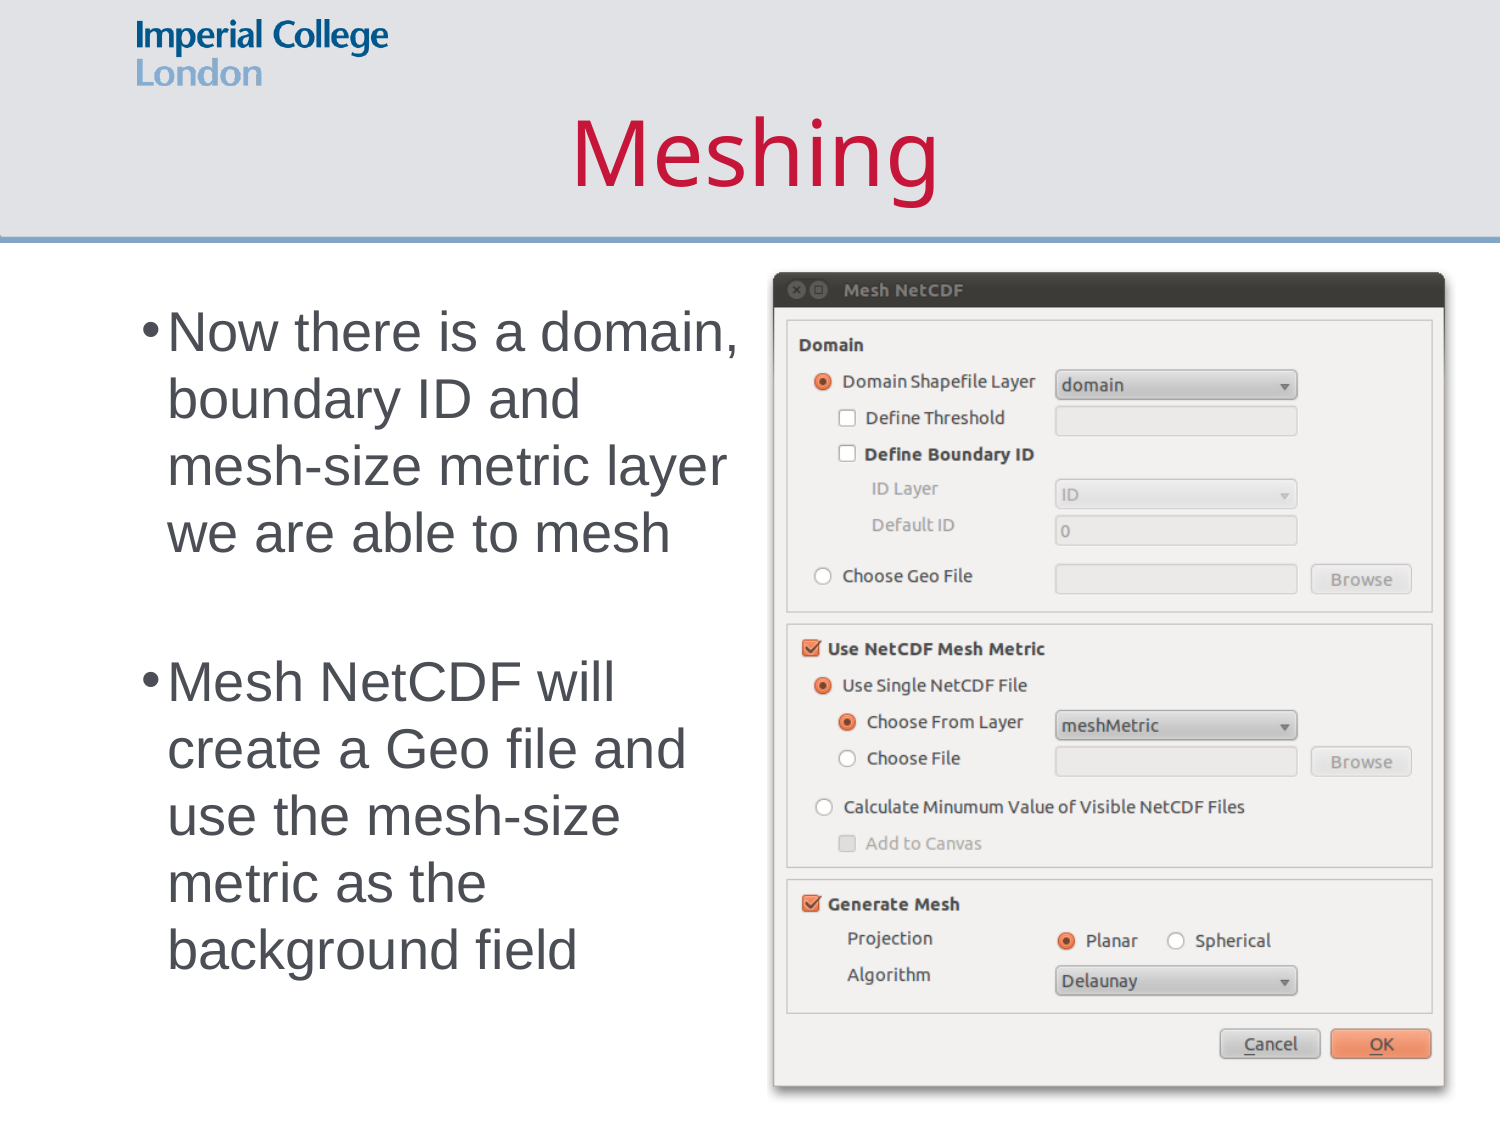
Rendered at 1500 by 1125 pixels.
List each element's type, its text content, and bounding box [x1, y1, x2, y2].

picture [767, 265, 1456, 1104]
list Now there is a domain, boundary ID and mesh-size metric layer we are able to mesh Mesh NetCDF will create a Geo file and use the mesh-size metric as the background field [88, 295, 742, 1051]
picture [0, 0, 1500, 243]
title Meshing [137, 94, 1375, 205]
